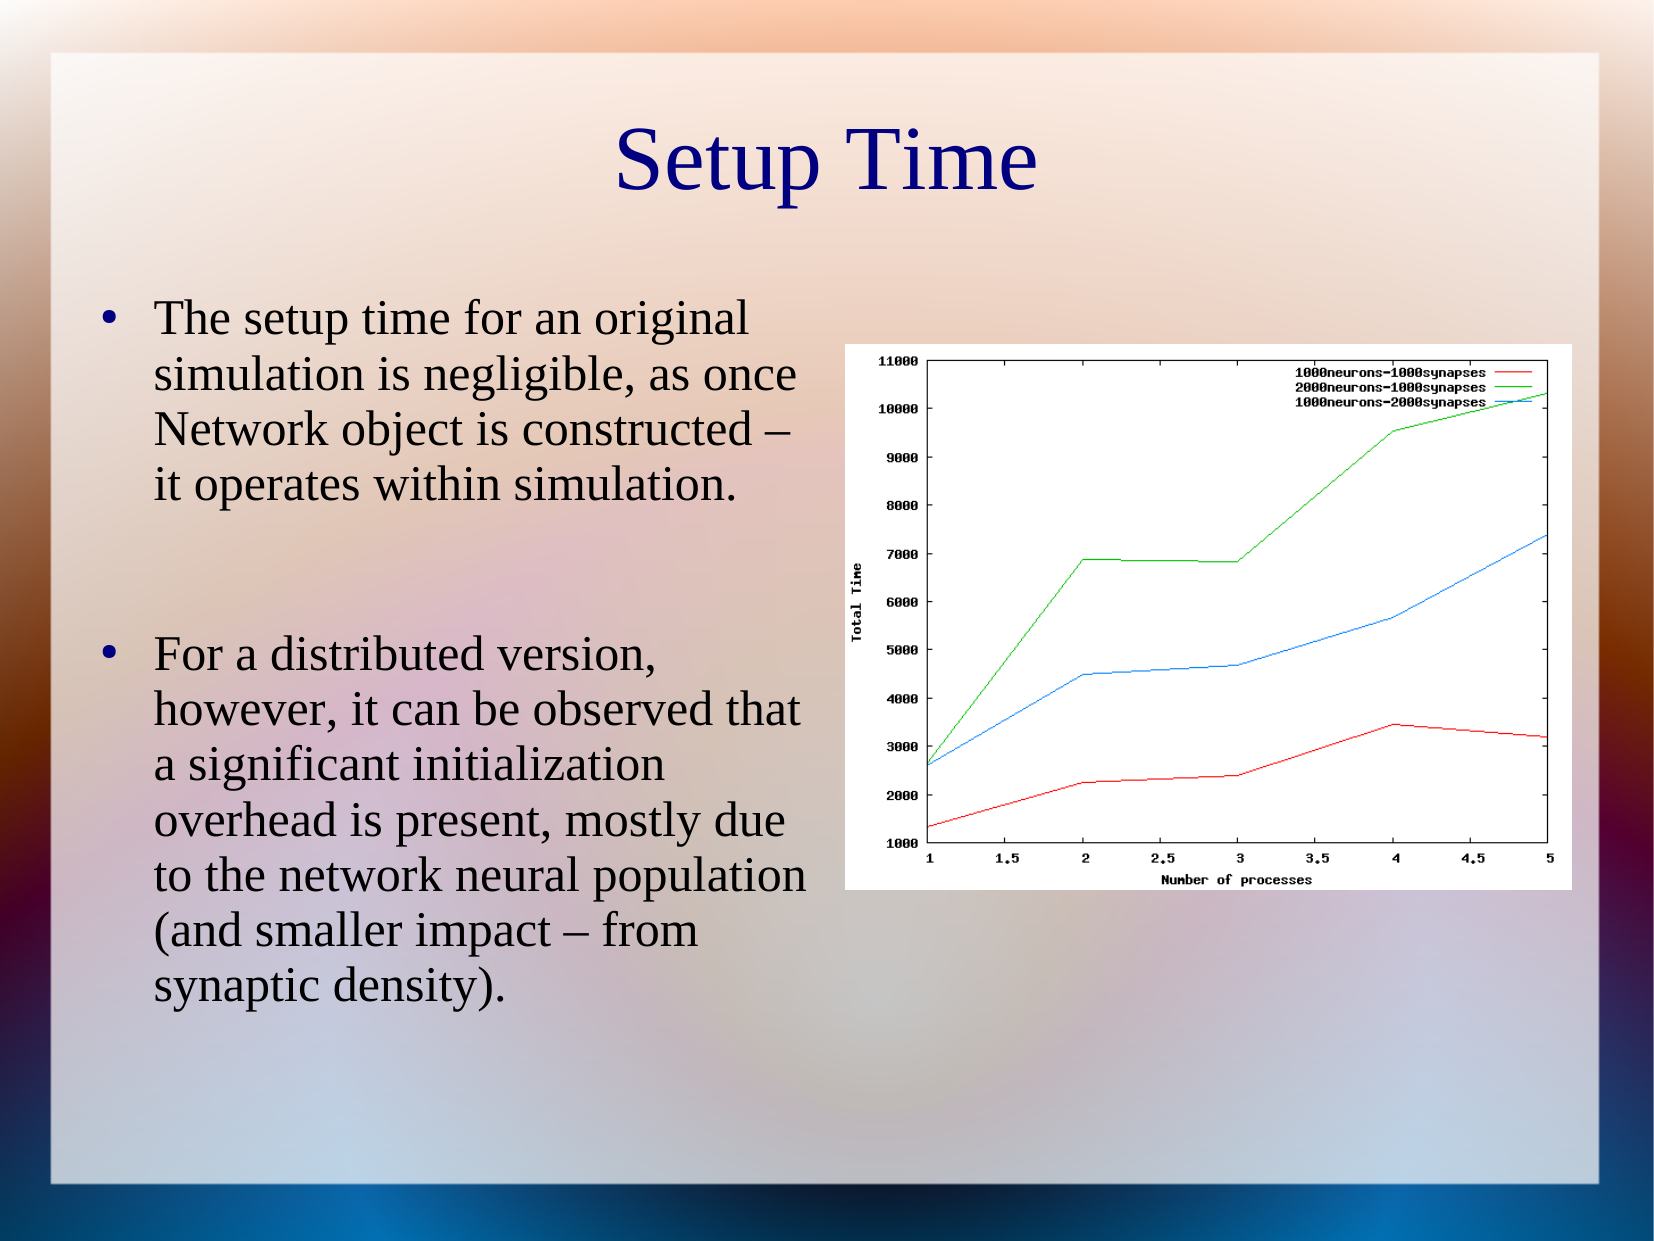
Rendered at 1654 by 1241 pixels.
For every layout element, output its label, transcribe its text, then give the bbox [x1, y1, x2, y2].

title Setup Time [82, 55, 1571, 263]
list The setup time for an original simulation is negligible, as once Network object is constructed – it operates within simulation. For a distributed version, however, it can be observed that a significant initialization overhead is present, mostly due to the network neural population (and smaller impact – from synaptic density). [82, 290, 809, 1013]
picture [0, 0, 1654, 1241]
